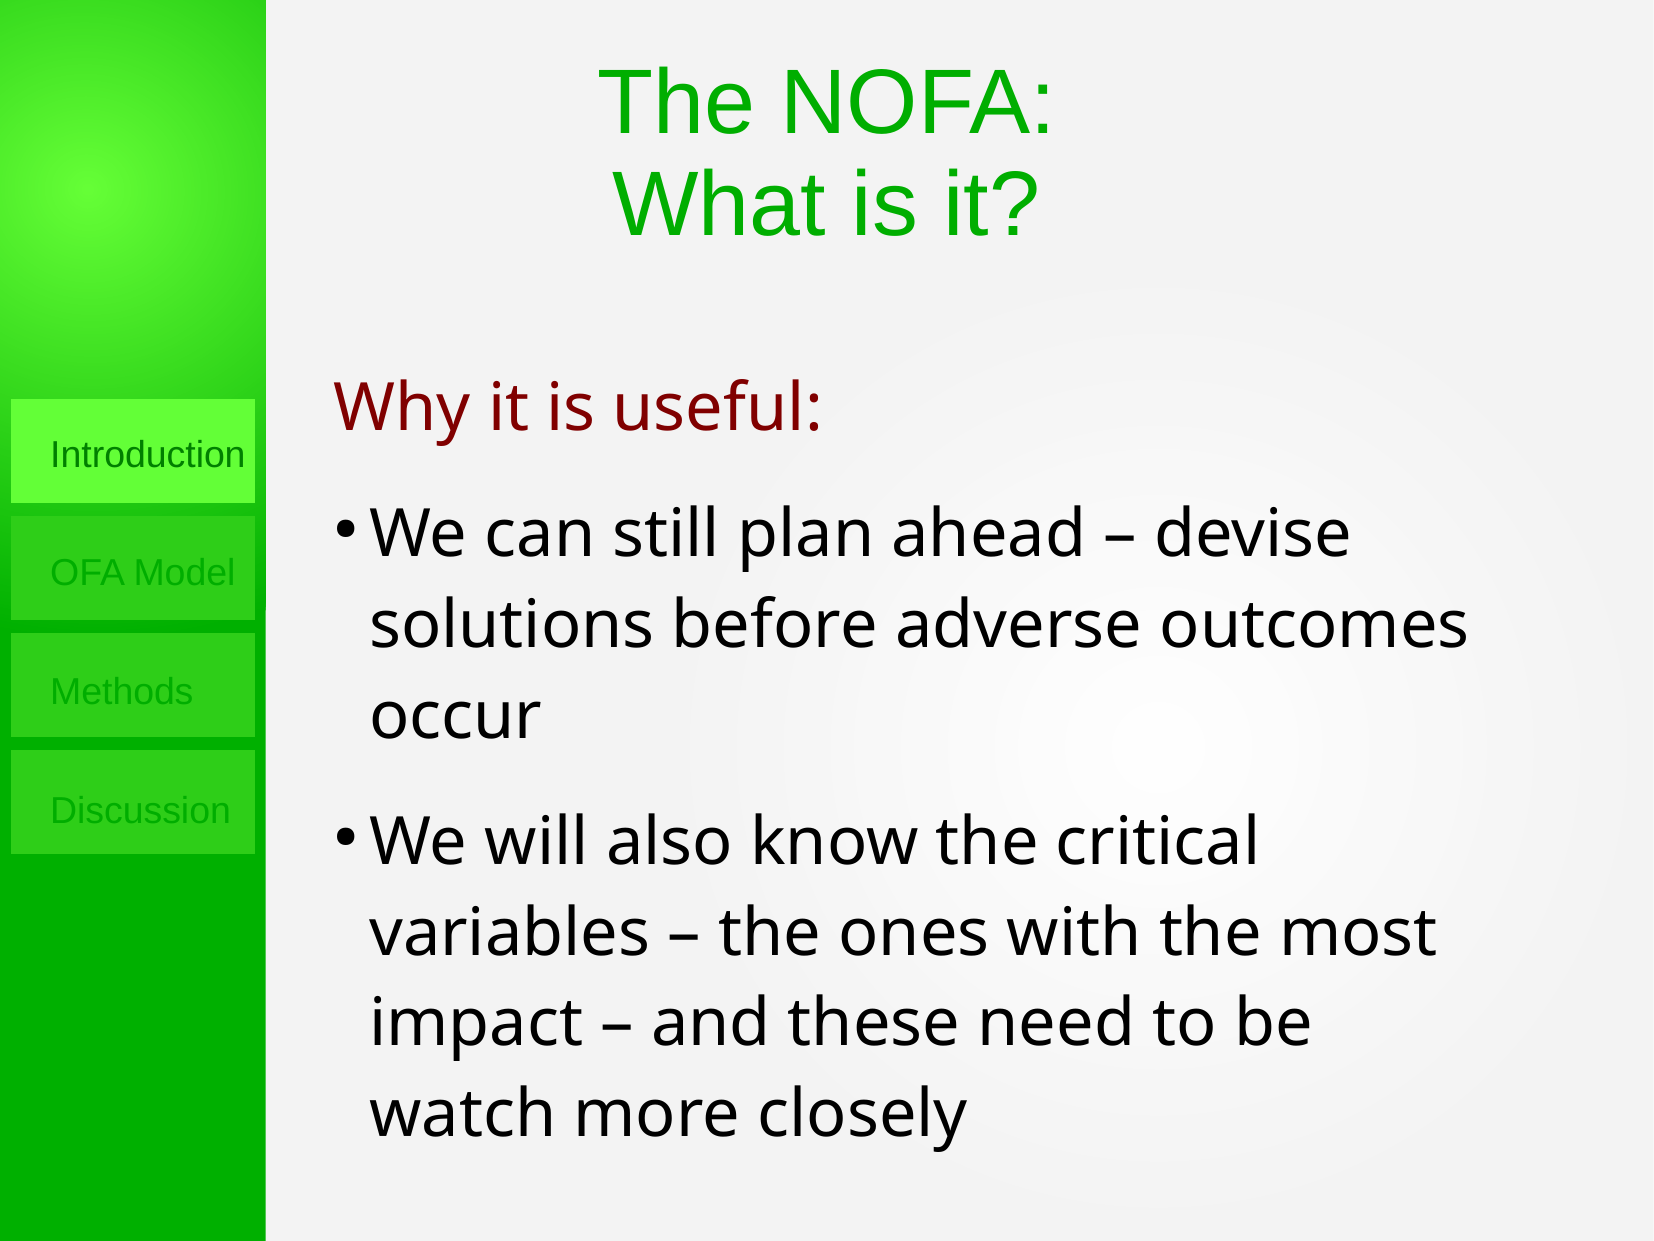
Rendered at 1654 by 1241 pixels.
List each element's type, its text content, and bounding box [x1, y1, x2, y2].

text_box Methods [35, 663, 265, 720]
text_box Discussion [35, 781, 292, 839]
text_box Why it is useful: We can still plan ahead – devise solutions before adverse outcomes occur We will also know the critical variables – the ones with the most impact – and these need to be watch more closely [318, 351, 1501, 1060]
text_box OFA Model [35, 544, 252, 602]
title The NOFA: What is it? [463, 49, 1190, 257]
text_box Introduction [35, 425, 318, 483]
